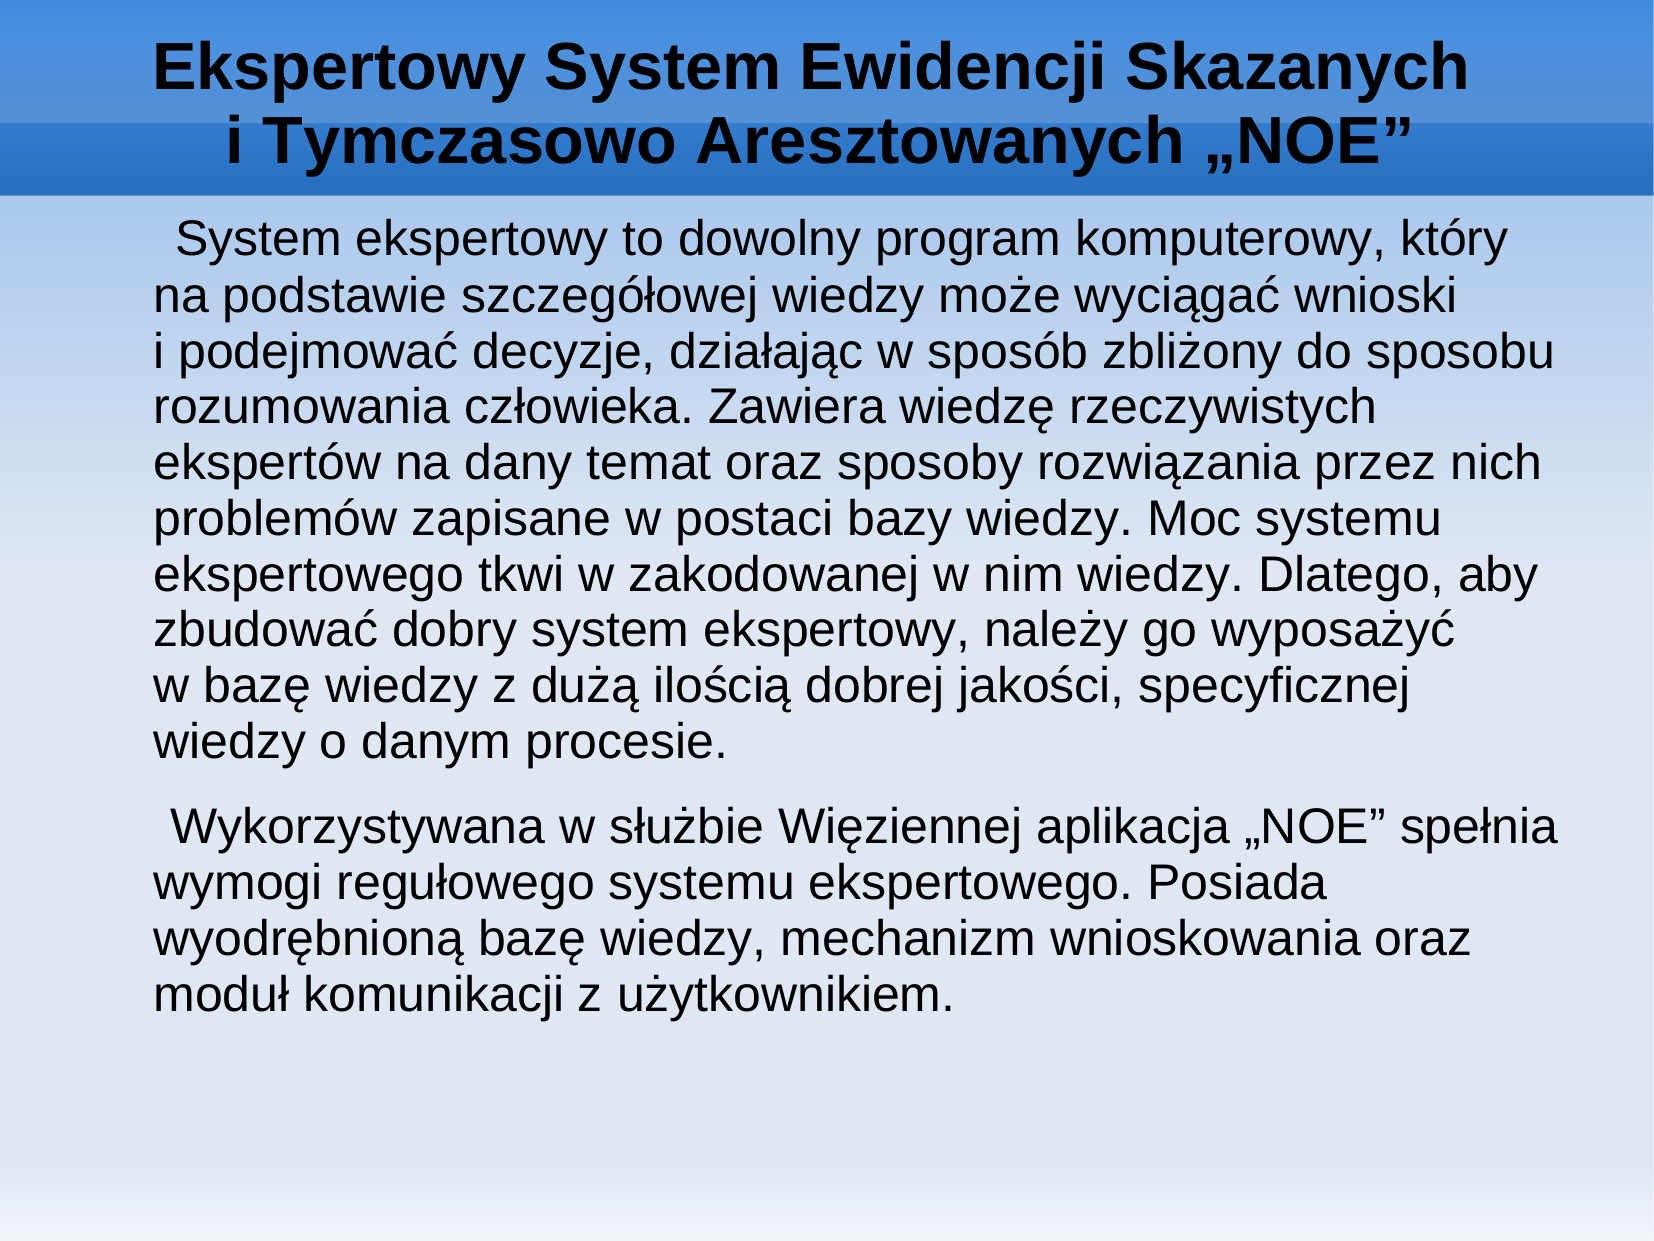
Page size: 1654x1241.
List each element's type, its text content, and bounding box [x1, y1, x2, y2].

picture [0, 0, 1654, 1241]
title Ekspertowy System Ewidencji Skazanych i Tymczasowo Aresztowanych „NOE” [76, 7, 1565, 200]
list System ekspertowy to dowolny program komputerowy, który na podstawie szczegółowej wiedzy może wyciągać wnioski i podejmować decyzje, działając w sposób zbliżony do sposobu rozumowania człowieka. Zawiera wiedzę rzeczywistych ekspertów na dany temat oraz sposoby rozwiązania przez nich problemów zapisane w postaci bazy wiedzy. Moc systemu ekspertowego tkwi w zakodowanej w nim wiedzy. Dlatego, aby zbudować dobry system ekspertowy, należy go wyposażyć w bazę wiedzy z dużą ilością dobrej jakości, specyficznej wiedzy o danym procesie. Wykorzystywana w służbie Więziennej aplikacja „NOE” spełnia wymogi regułowego systemu ekspertowego. Posiada wyodrębnioną bazę wiedzy, mechanizm wnioskowania oraz moduł komunikacji z użytkownikiem. [82, 206, 1571, 1241]
